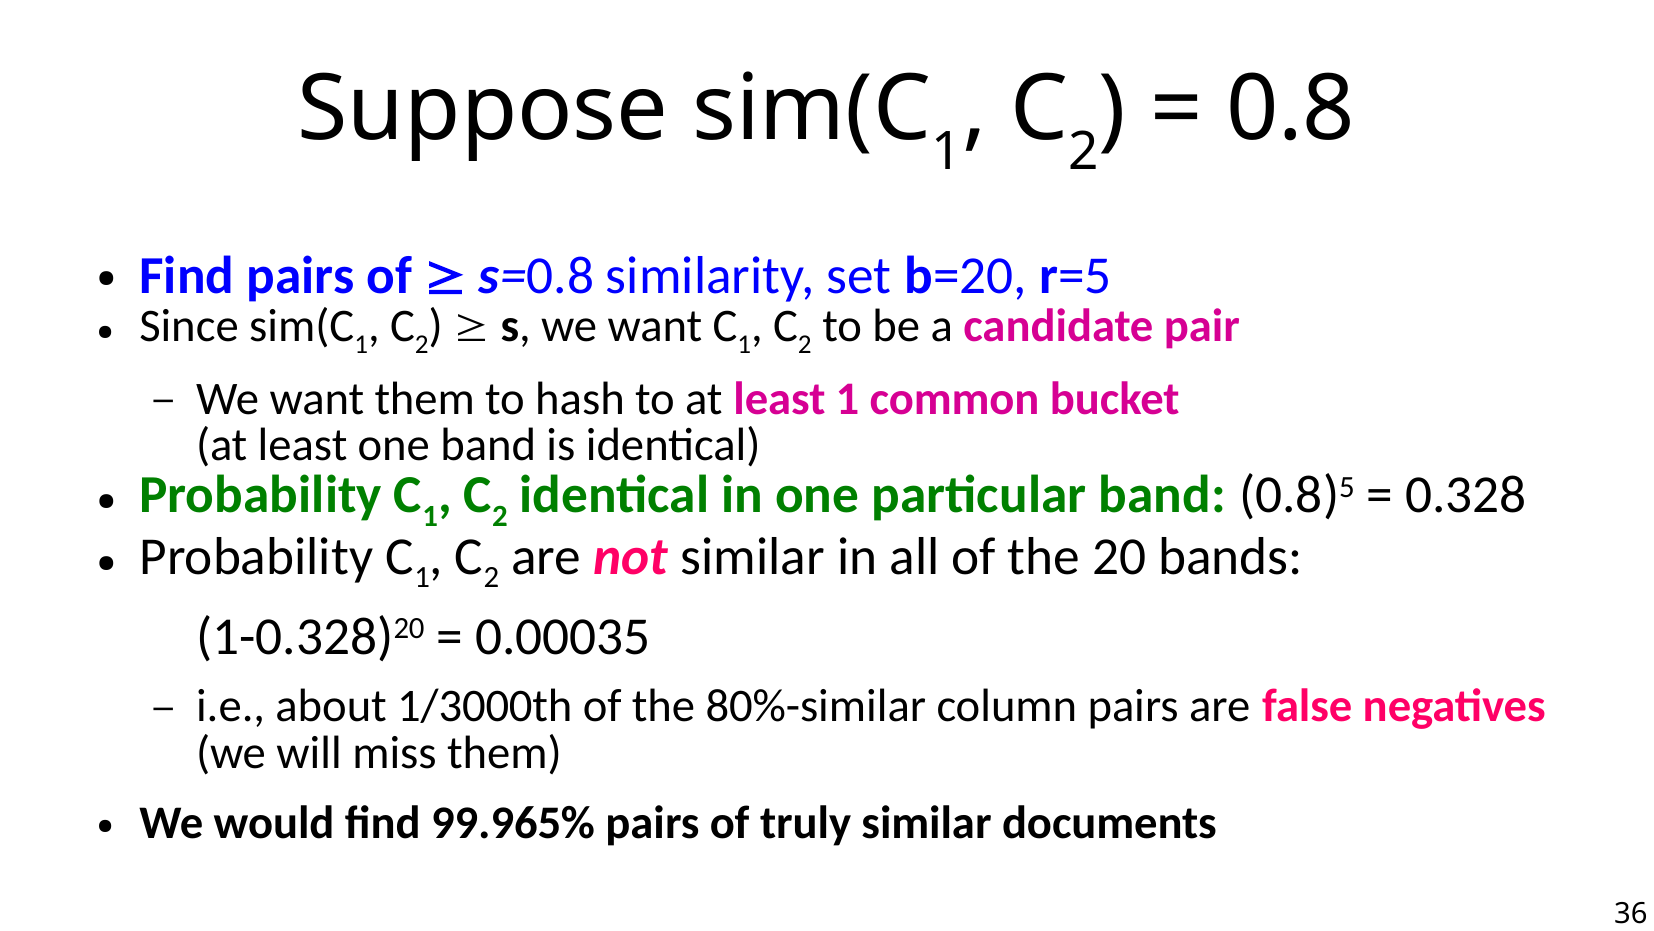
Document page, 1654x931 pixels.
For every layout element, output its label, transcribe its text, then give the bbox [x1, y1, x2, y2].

title Suppose sim(C1, C2) = 0.8 [82, 1, 1571, 226]
list Find pairs of  s=0.8 similarity, set b=20, r=5 Since sim(C1, C2)  s, we want C1, C2 to be a candidate pair We want them to hash to at least 1 common bucket (at least one band is identical) Probability C1, C2 identical in one particular band: (0.8)5 = 0.328 Probability C1, C2 are not similar in all of the 20 bands: (1-0.328)20 = 0.00035 i.e., about 1/3000th of the 80%-similar column pairs are false negatives (we will miss them) We would find 99.965% pairs of truly similar documents [82, 253, 1571, 888]
